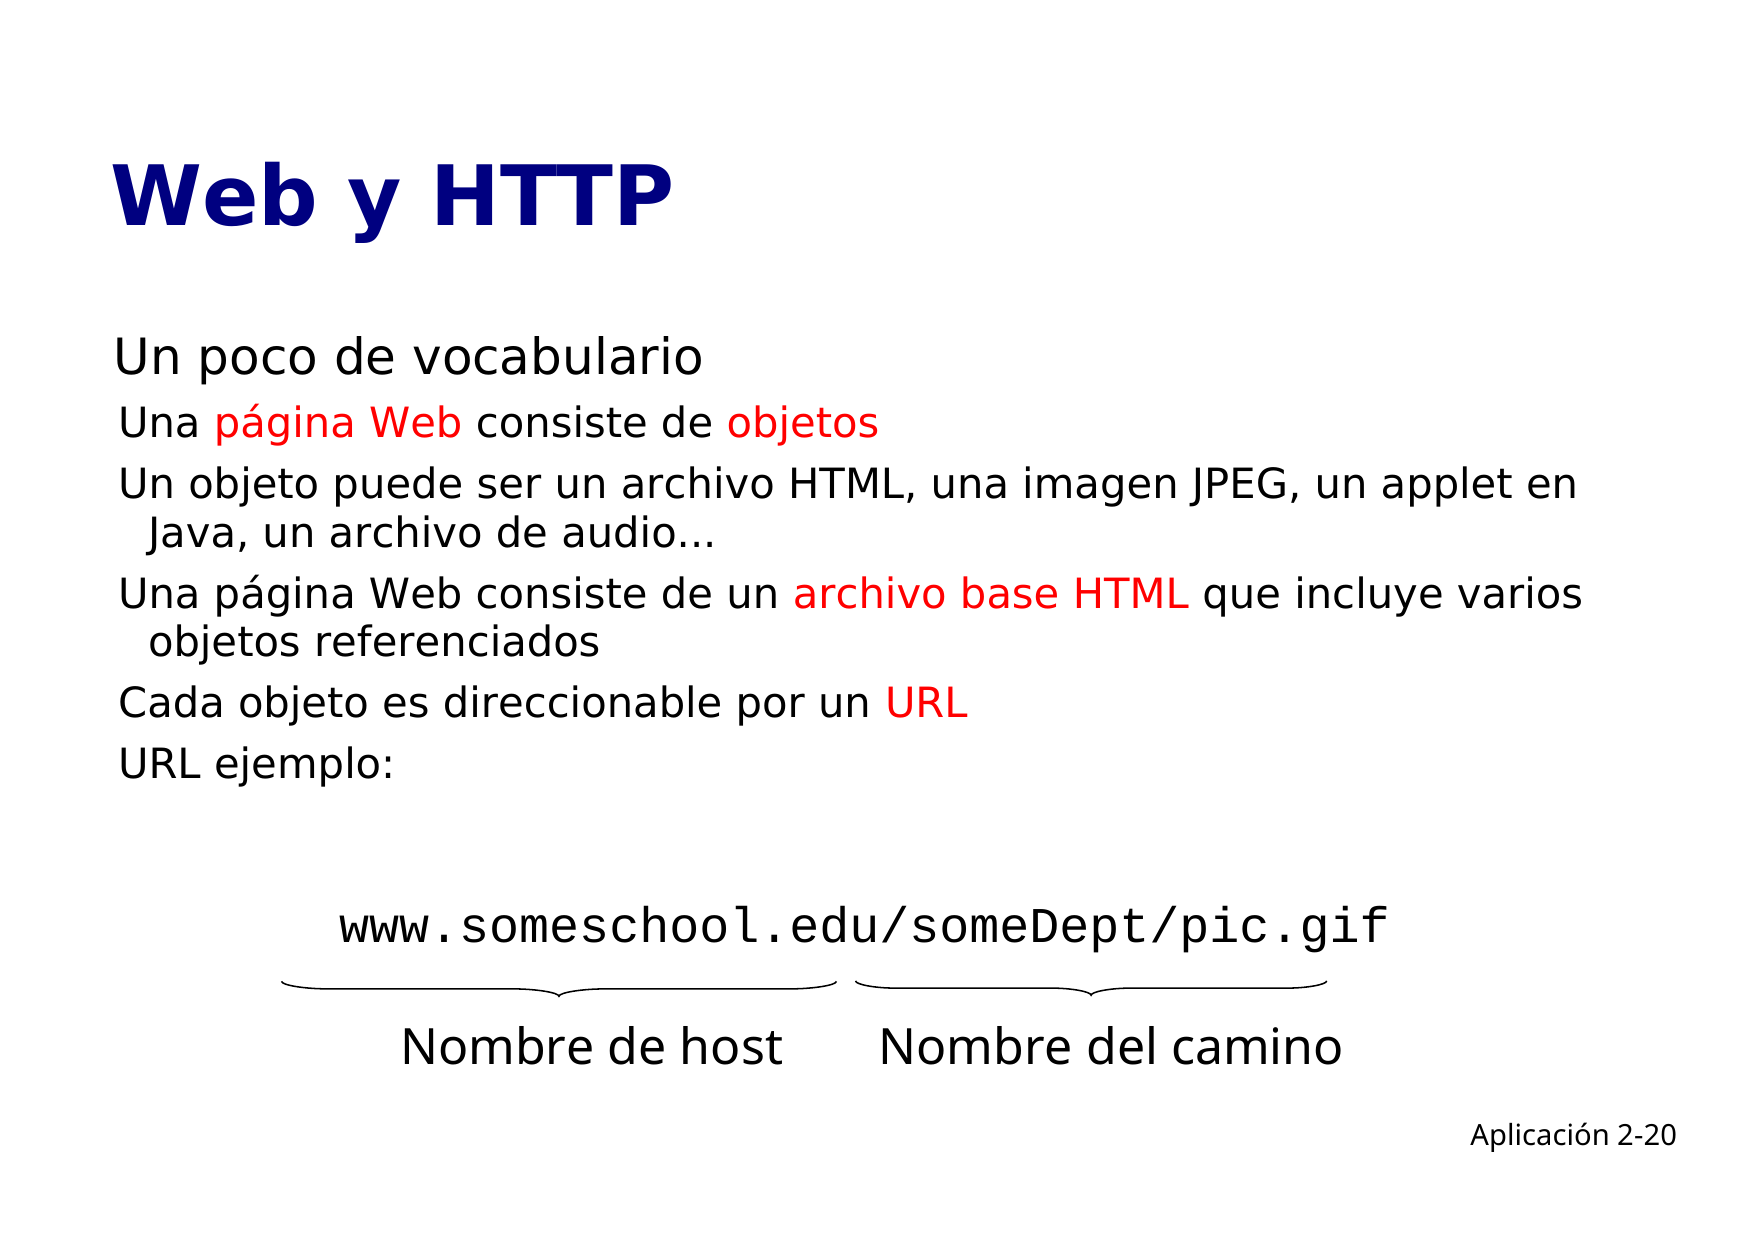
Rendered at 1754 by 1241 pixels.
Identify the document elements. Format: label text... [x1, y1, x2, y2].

list Un poco de vocabulario Una página Web consiste de objetos Un objeto puede ser un archivo HTML, una imagen JPEG, un applet en Java, un archivo de audio... Una página Web consiste de un archivo base HTML que incluye varios objetos referenciados Cada objeto es direccionable por un URL URL ejemplo: [95, 320, 1671, 1125]
text_box Nombre del camino [863, 1003, 1360, 1087]
title Web y HTTP [95, 88, 1671, 305]
text_box Nombre de host [385, 1003, 799, 1087]
text_box www.someschool.edu/someDept/pic.gif [324, 893, 1405, 966]
